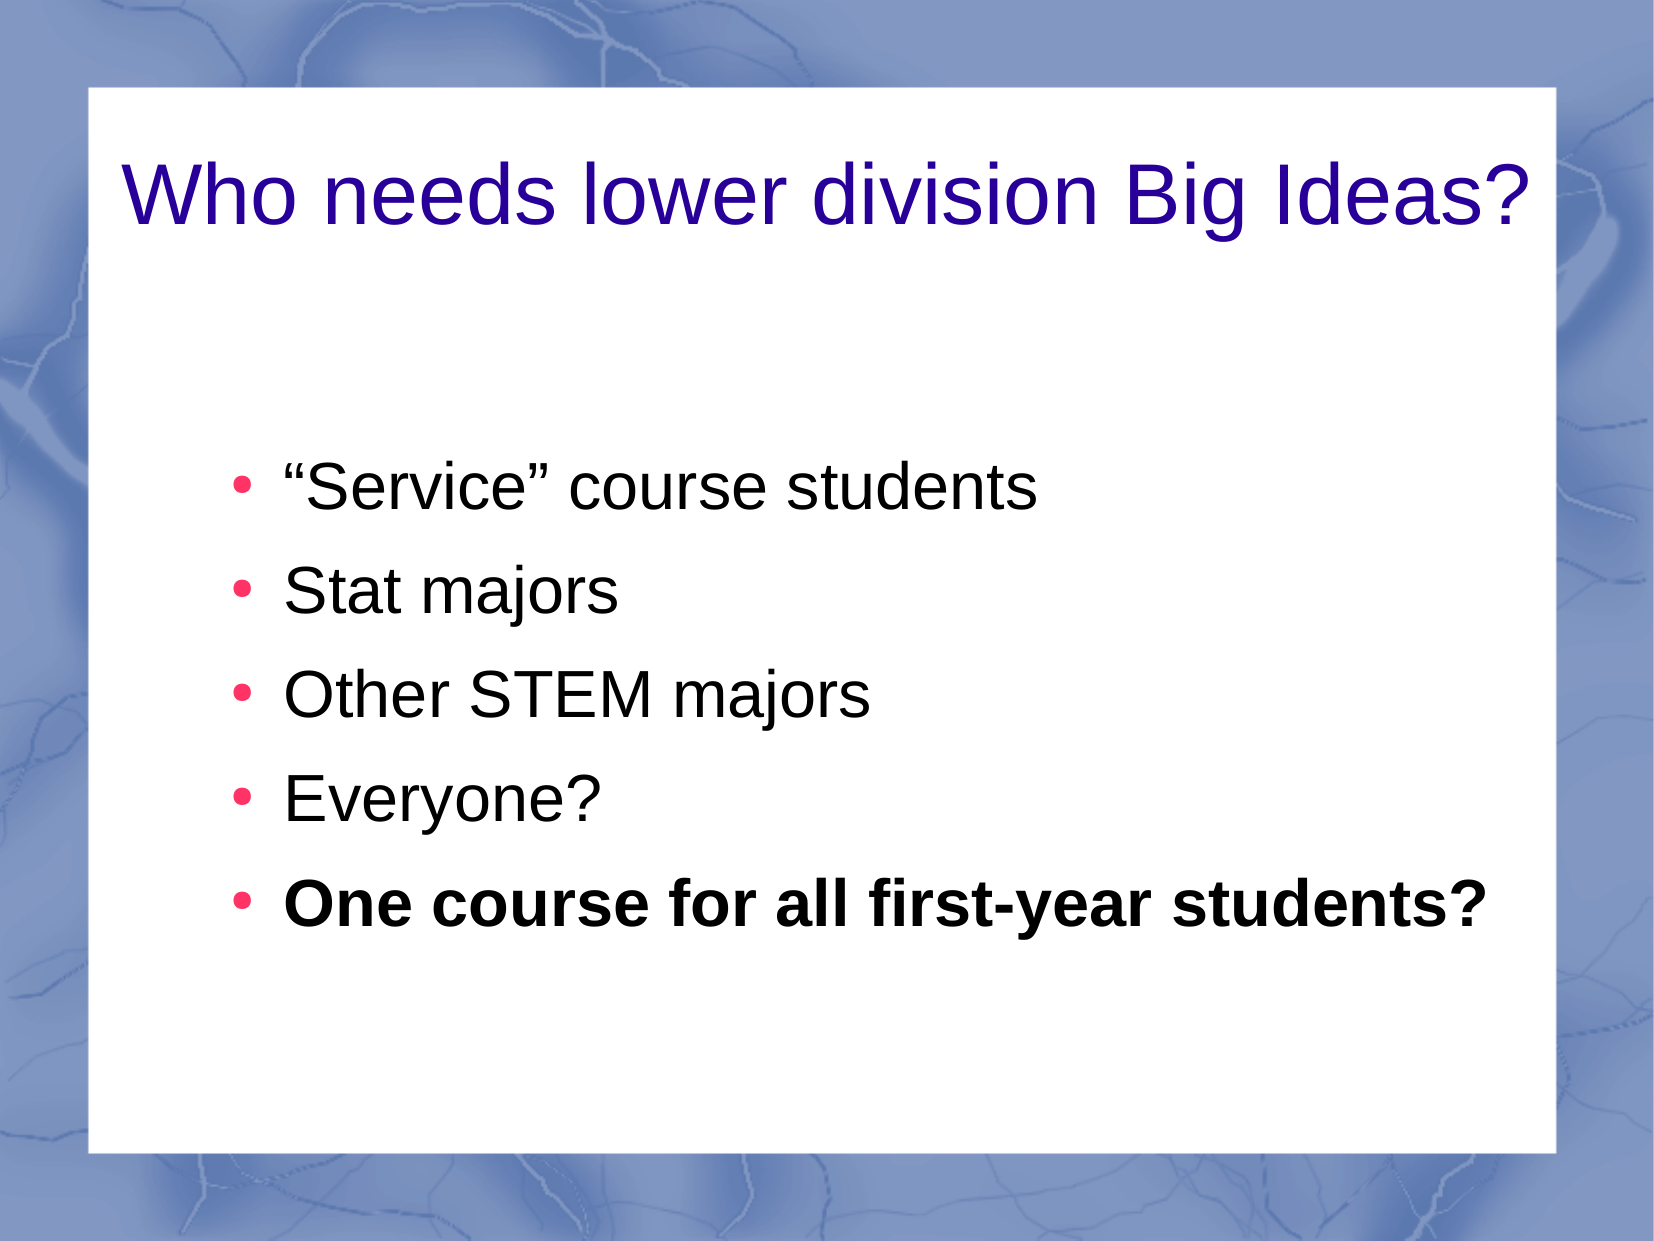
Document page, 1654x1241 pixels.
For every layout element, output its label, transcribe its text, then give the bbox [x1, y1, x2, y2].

picture [0, 0, 1654, 1241]
title Who needs lower division Big Ideas? [118, 90, 1536, 298]
list “Service” course students Stat majors Other STEM majors Everyone? One course for all first-year students? [212, 448, 1571, 1134]
